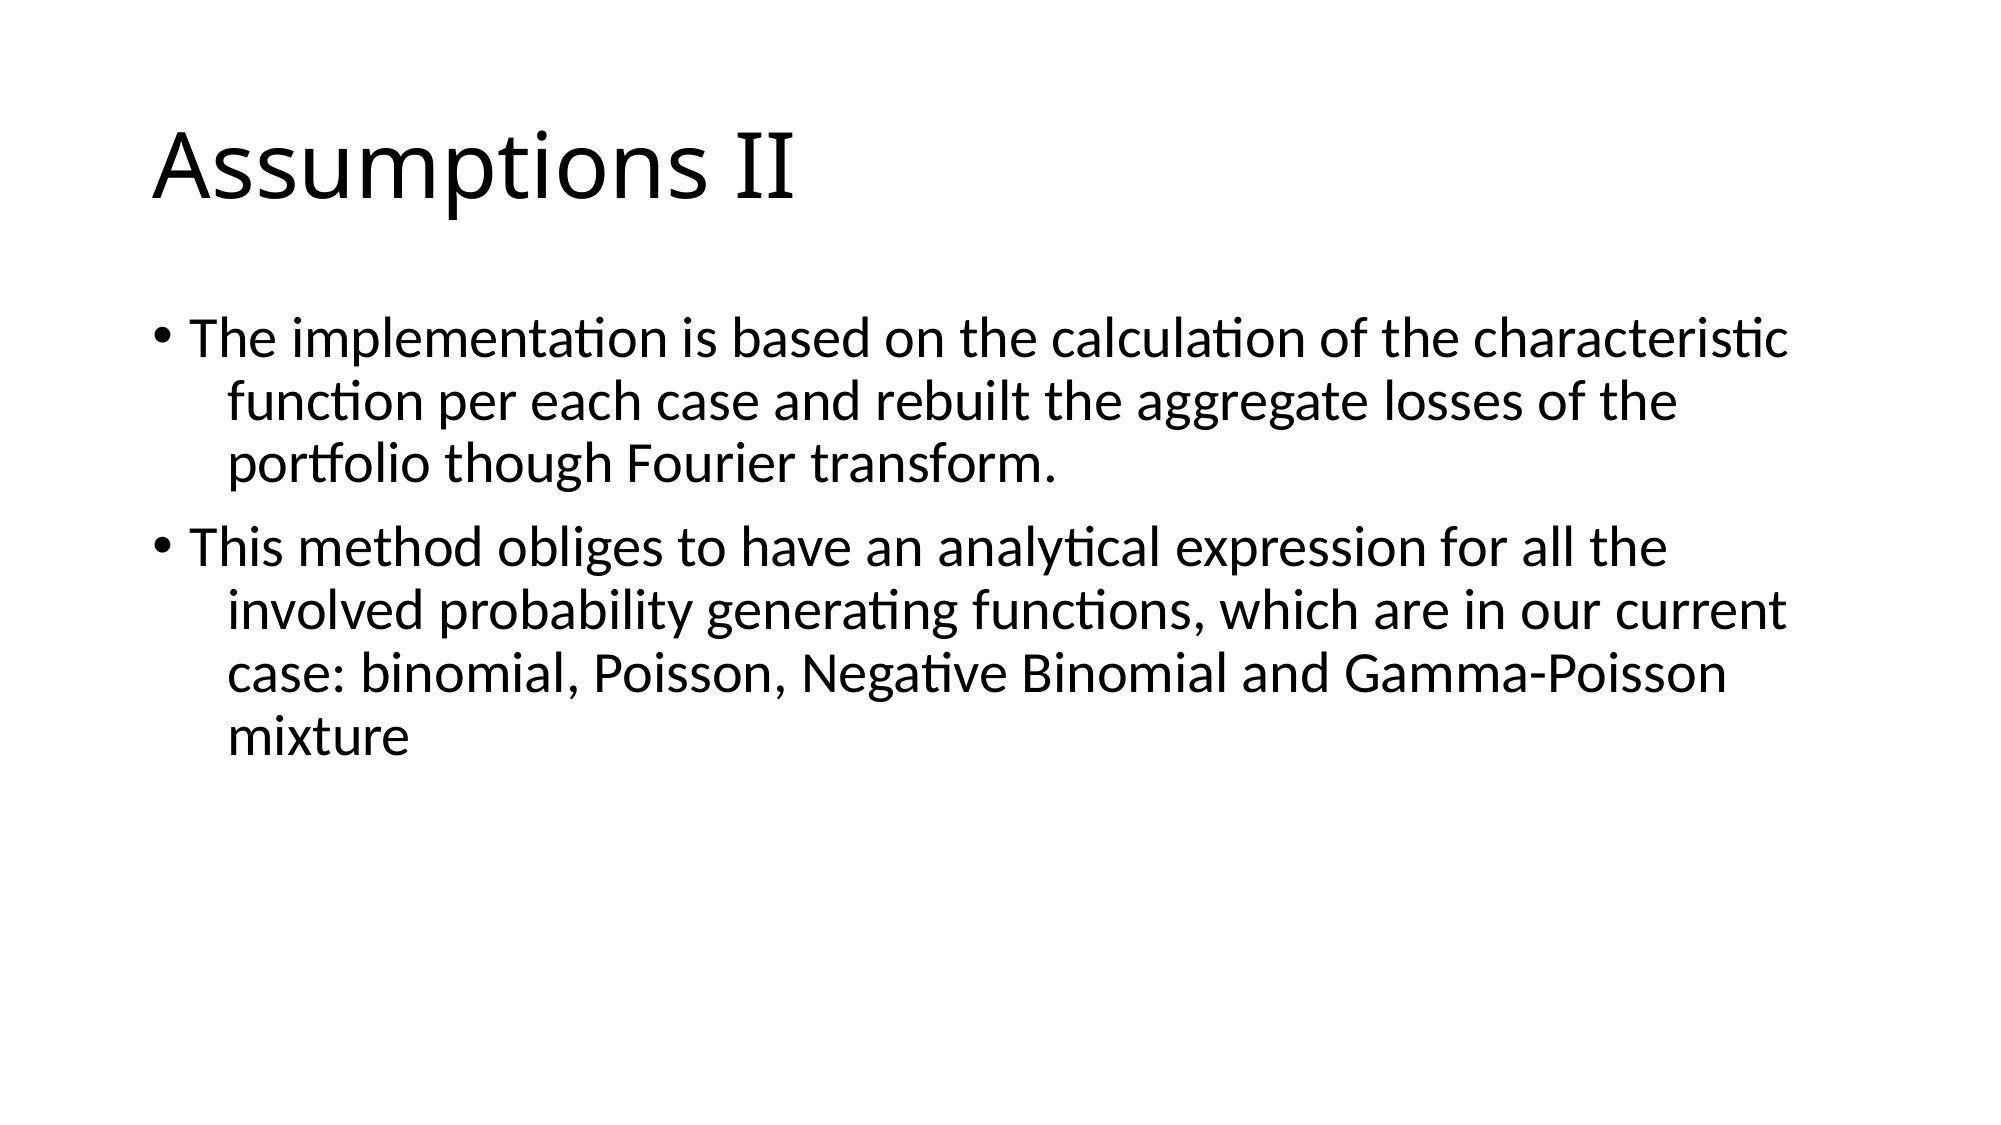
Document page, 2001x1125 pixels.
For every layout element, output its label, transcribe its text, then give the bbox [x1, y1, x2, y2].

list The implementation is based on the calculation of the characteristic function per each case and rebuilt the aggregate losses of the portfolio though Fourier transform. This method obliges to have an analytical expression for all the involved probability generating functions, which are in our current case: binomial, Poisson, Negative Binomial and Gamma-Poisson mixture [137, 299, 1863, 1014]
title Assumptions II [137, 59, 1863, 278]
